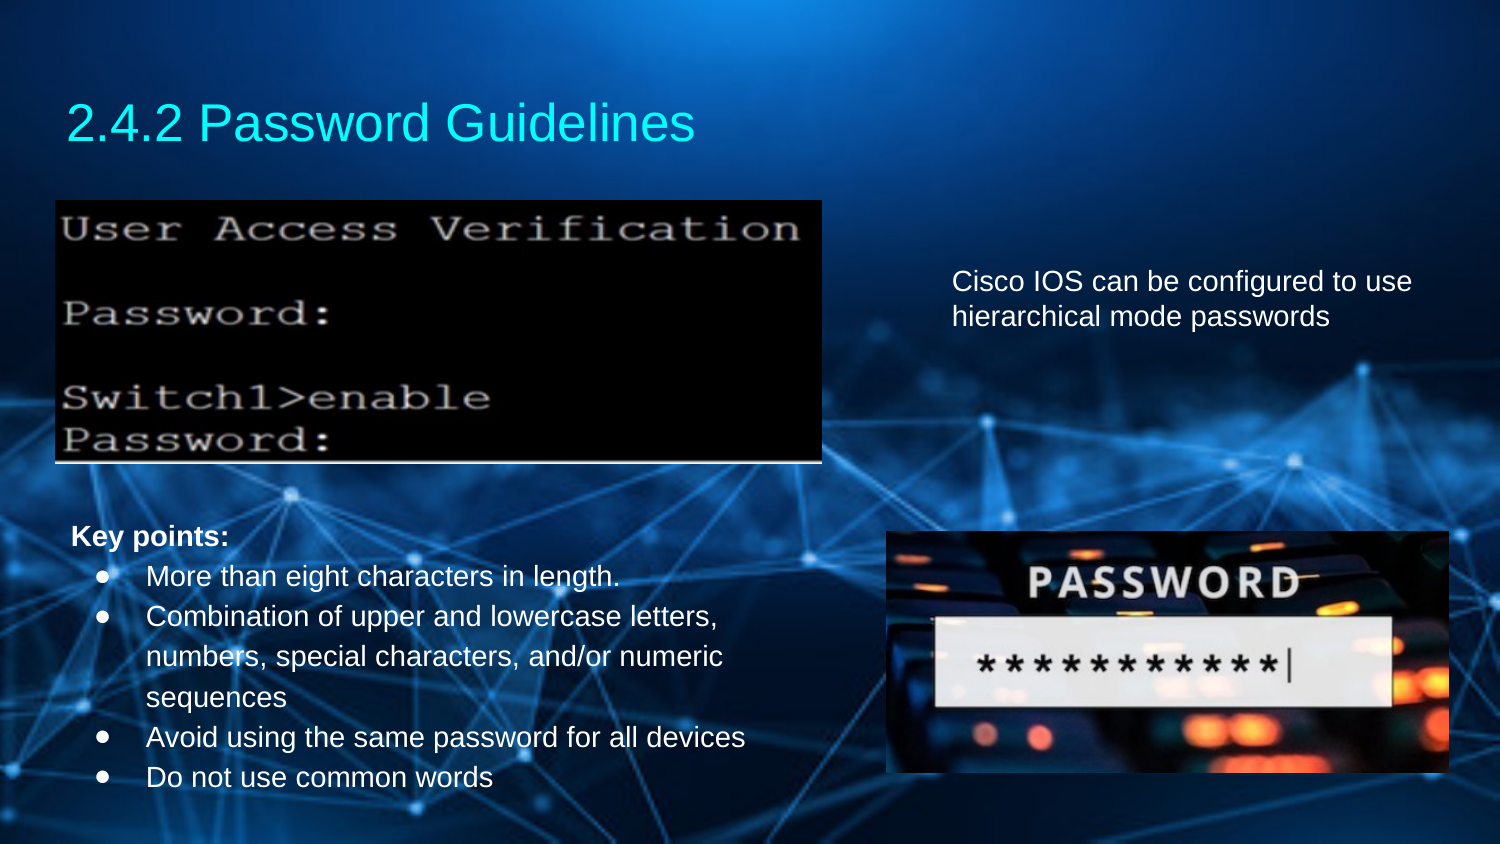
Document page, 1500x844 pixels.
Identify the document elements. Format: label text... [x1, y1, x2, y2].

text_box Cisco IOS can be configured to use hierarchical mode passwords [936, 247, 1481, 348]
text_box Key points: More than eight characters in length. Combination of upper and lowercase letters, numbers, special characters, and/or numeric sequences Avoid using the same password for all devices Do not use common words [55, 497, 813, 809]
picture [0, 0, 1500, 844]
title 2.4.2 Password Guidelines [51, 72, 1449, 167]
